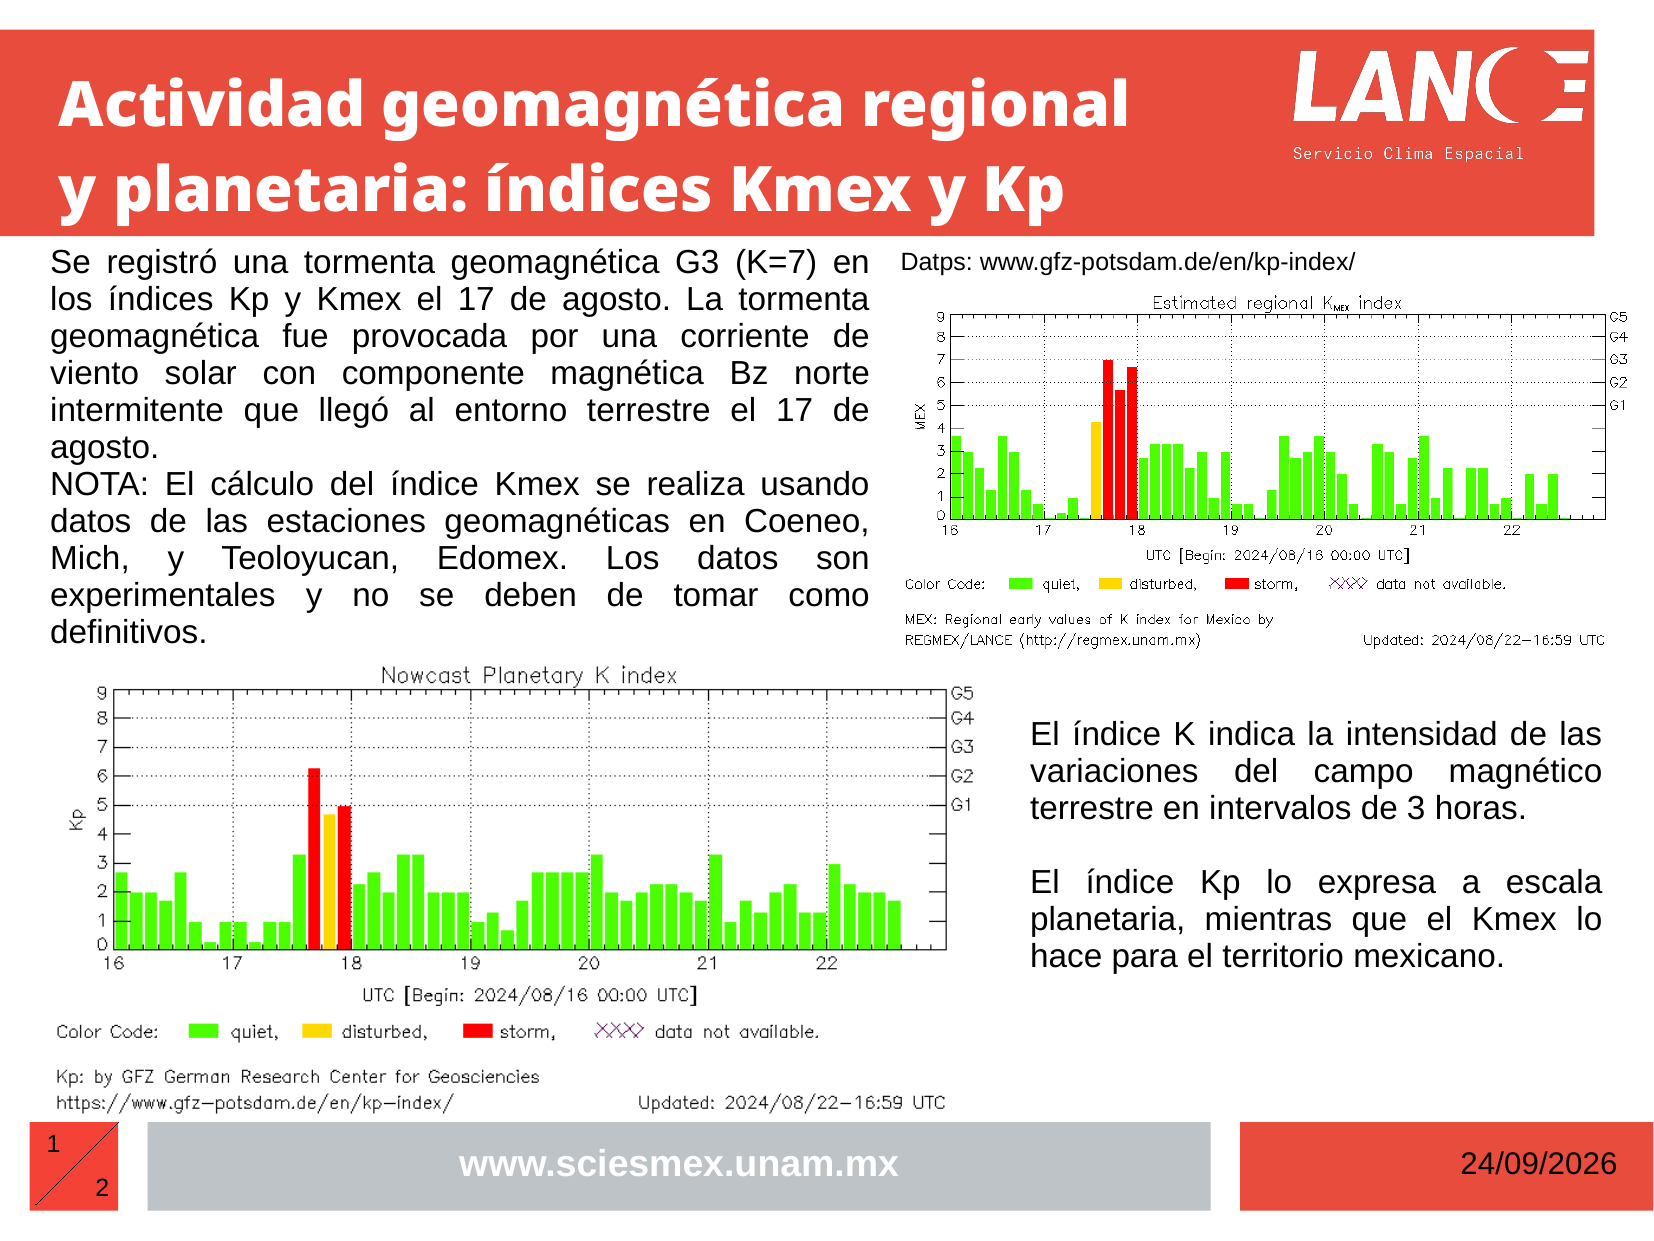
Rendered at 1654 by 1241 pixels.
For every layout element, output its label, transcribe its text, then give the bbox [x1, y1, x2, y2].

text_box 2 [35, 1151, 125, 1209]
text_box <número> [31, 1122, 176, 1170]
title Actividad geomagnética regional y planetaria: índices Kmex y Kp [59, 59, 1312, 207]
picture [47, 277, 1642, 1116]
text_box Datps: www.gfz-potsdam.de/en/kp-index/ [886, 240, 1654, 284]
text_box Se registró una tormenta geomagnética G3 (K=7) en los índices Kp y Kmex el 17 de agosto. La tormenta geomagnética fue provocada por una corriente de viento solar con componente magnética Bz norte intermitente que llegó al entorno terrestre el 17 de agosto. NOTA: El cálculo del índice Kmex se realiza usando datos de las estaciones geomagnéticas en Coeneo, Mich, y Teoloyucan, Edomex. Los datos son experimentales y no se deben de tomar como definitivos. [35, 236, 886, 733]
text_box 22/08/2024 [1424, 1122, 1654, 1205]
picture [1293, 47, 1589, 162]
text_box El índice K indica la intensidad de las variaciones del campo magnético terrestre en intervalos de 3 horas. El índice Kp lo expresa a escala planetaria, mientras que el Kmex lo hace para el territorio mexicano. [1015, 707, 1619, 1052]
text_box www.sciesmex.unam.mx [153, 1122, 1205, 1205]
